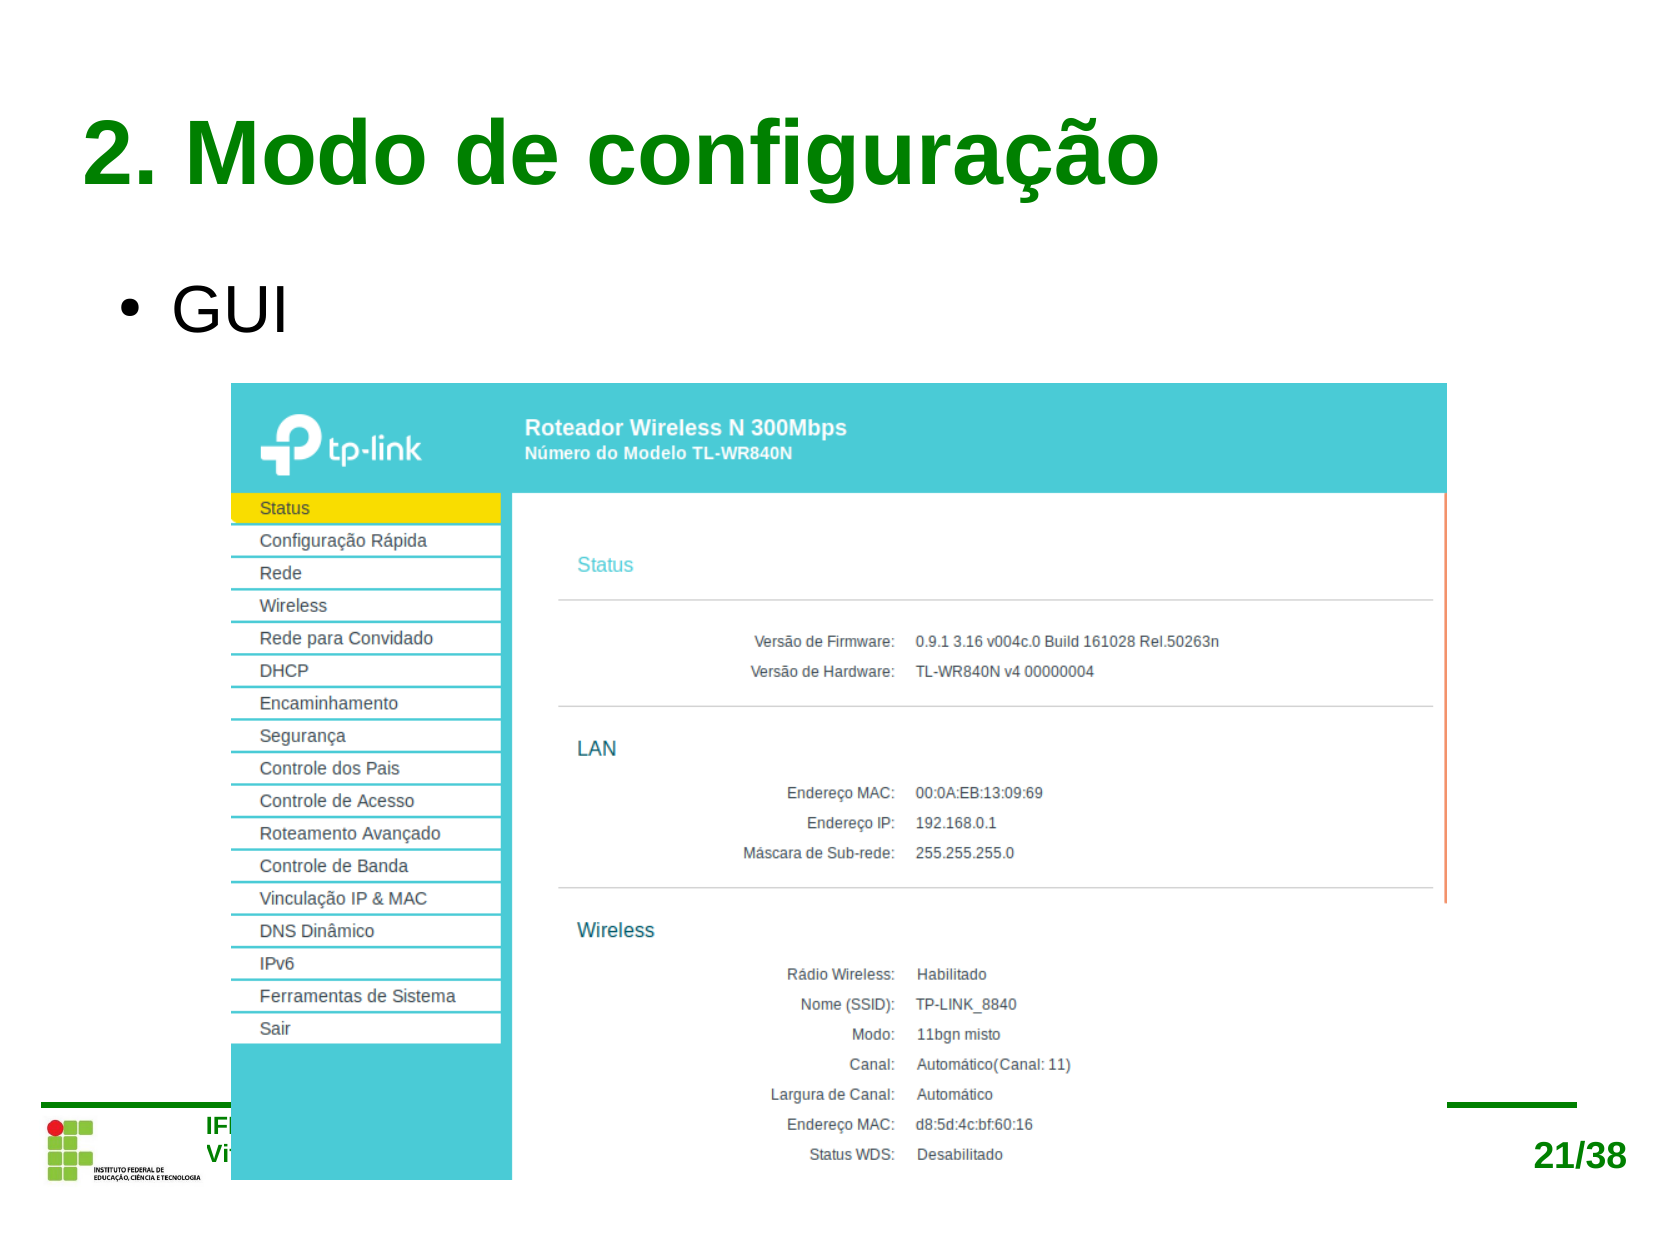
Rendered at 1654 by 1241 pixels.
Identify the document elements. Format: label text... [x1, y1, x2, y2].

list GUI [82, 272, 1571, 1091]
picture [231, 383, 1447, 1180]
picture [39, 1111, 207, 1191]
title 2. Modo de configuração [82, 49, 1571, 257]
